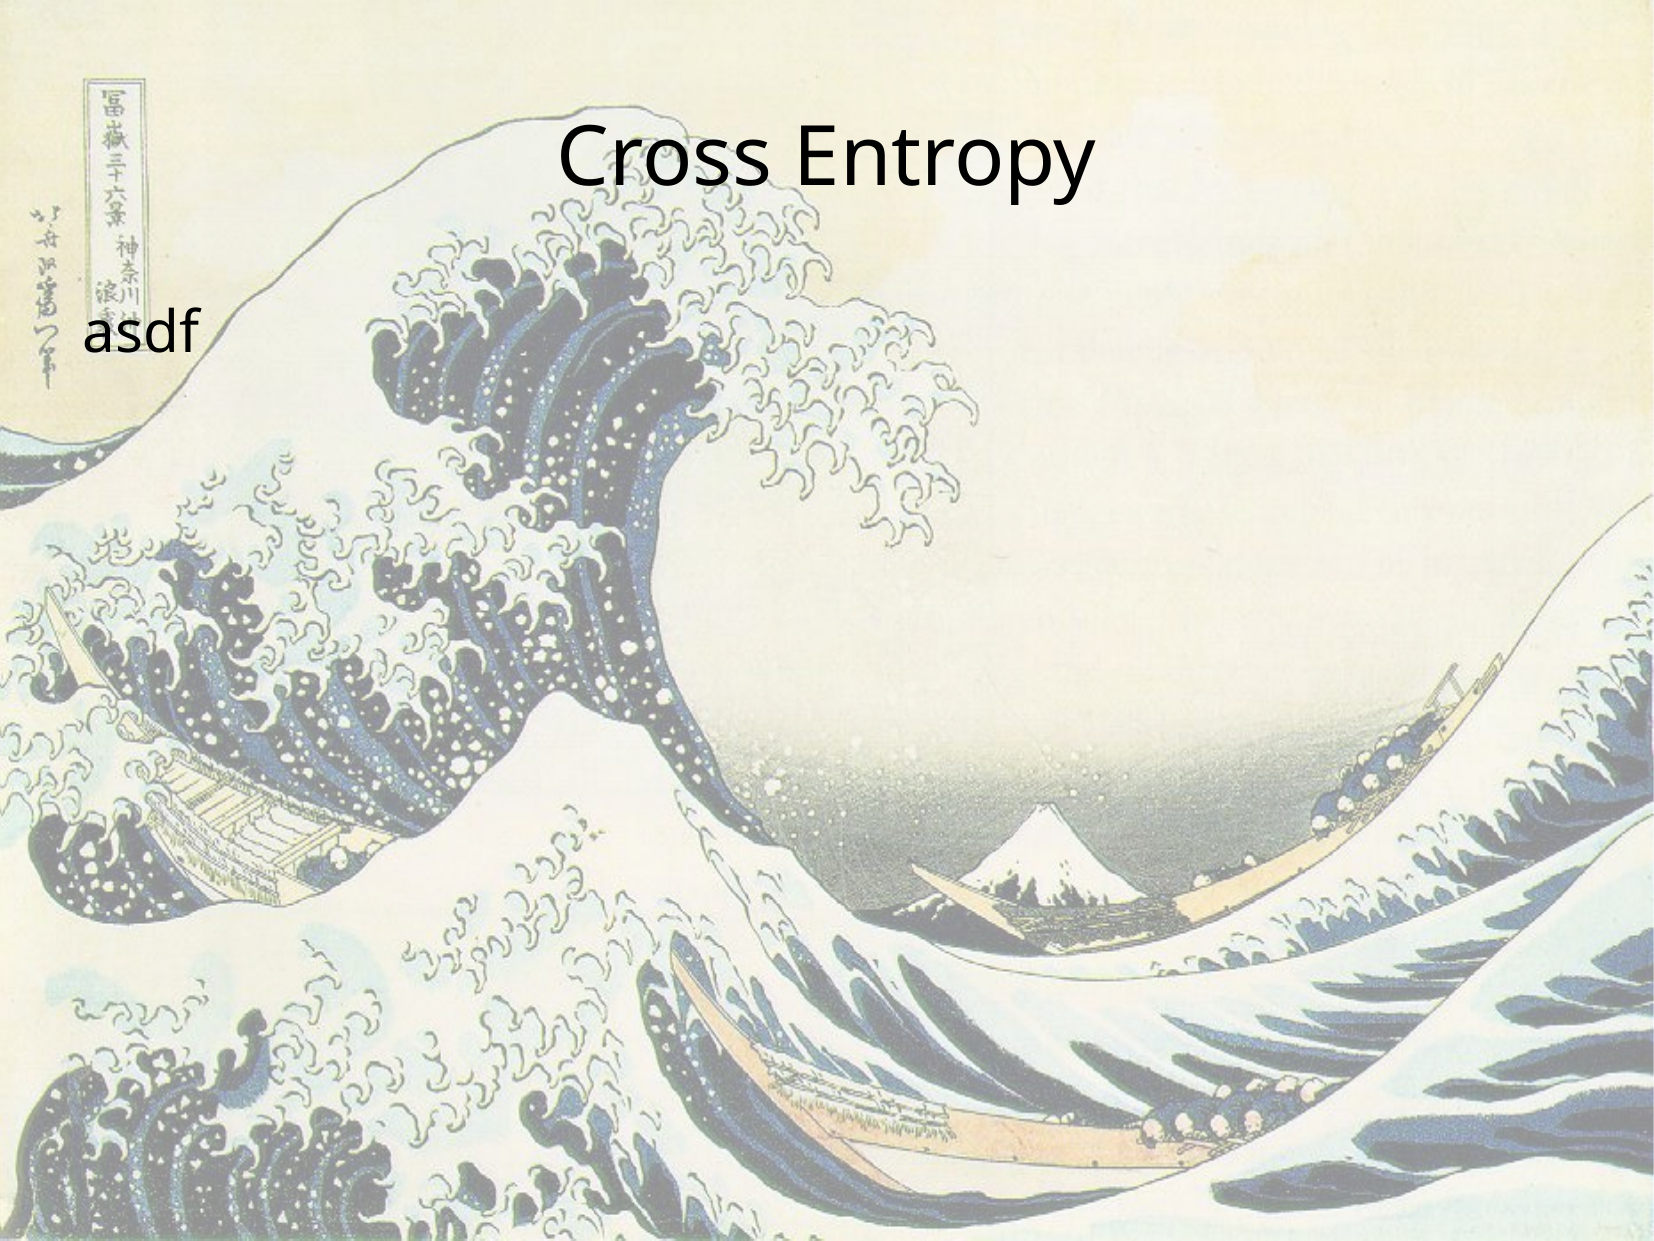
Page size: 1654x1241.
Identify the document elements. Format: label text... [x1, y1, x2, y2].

title Cross Entropy [82, 49, 1571, 257]
list asdf [82, 290, 1571, 509]
picture [0, 0, 1654, 1241]
